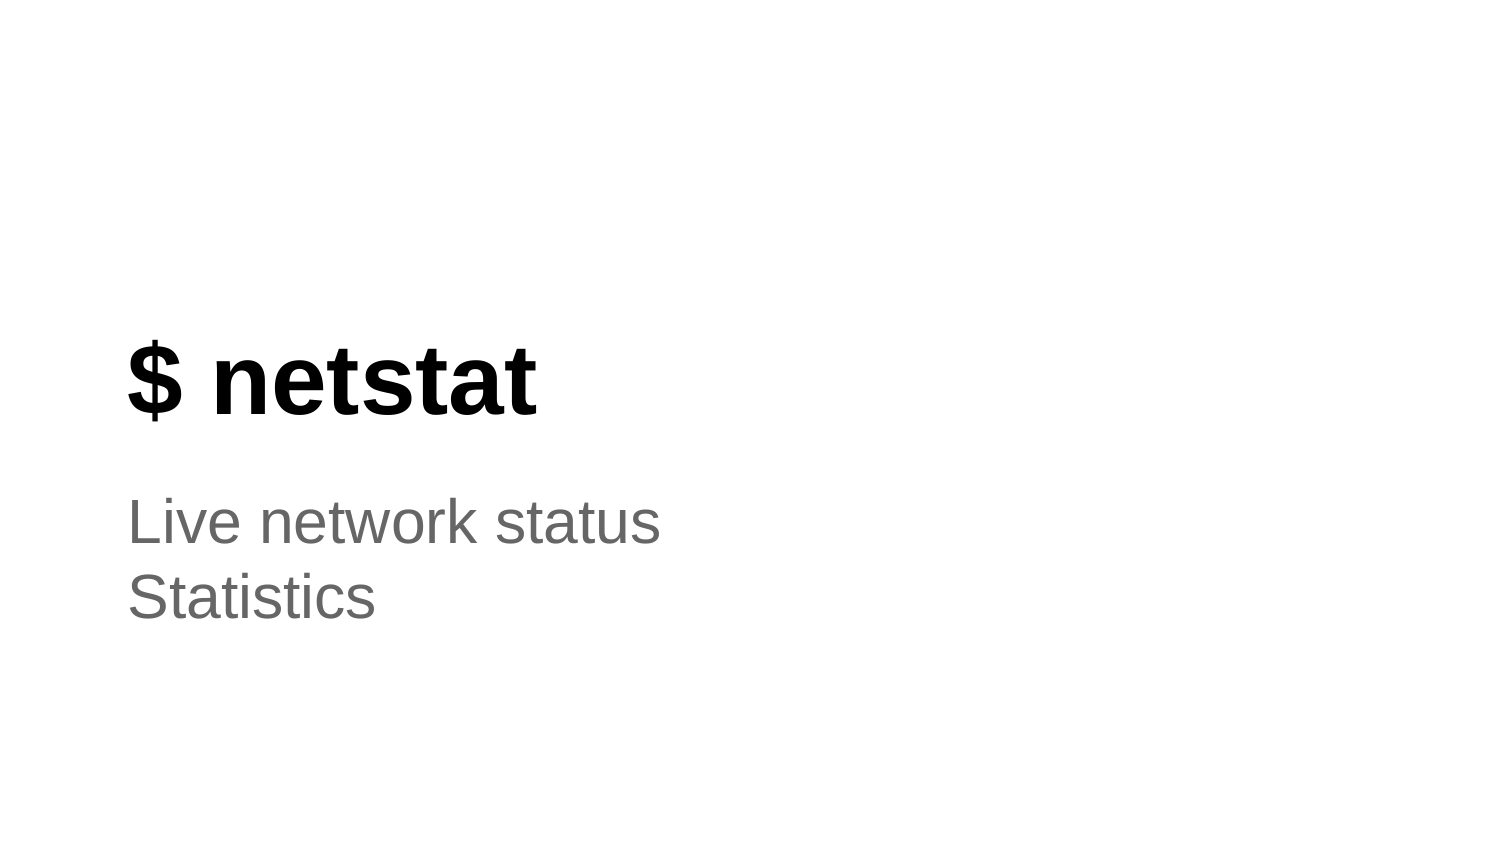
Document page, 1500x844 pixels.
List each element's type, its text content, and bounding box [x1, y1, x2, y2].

title $ netstat [112, 259, 1388, 450]
subtitle Live network status Statistics [112, 465, 1388, 595]
